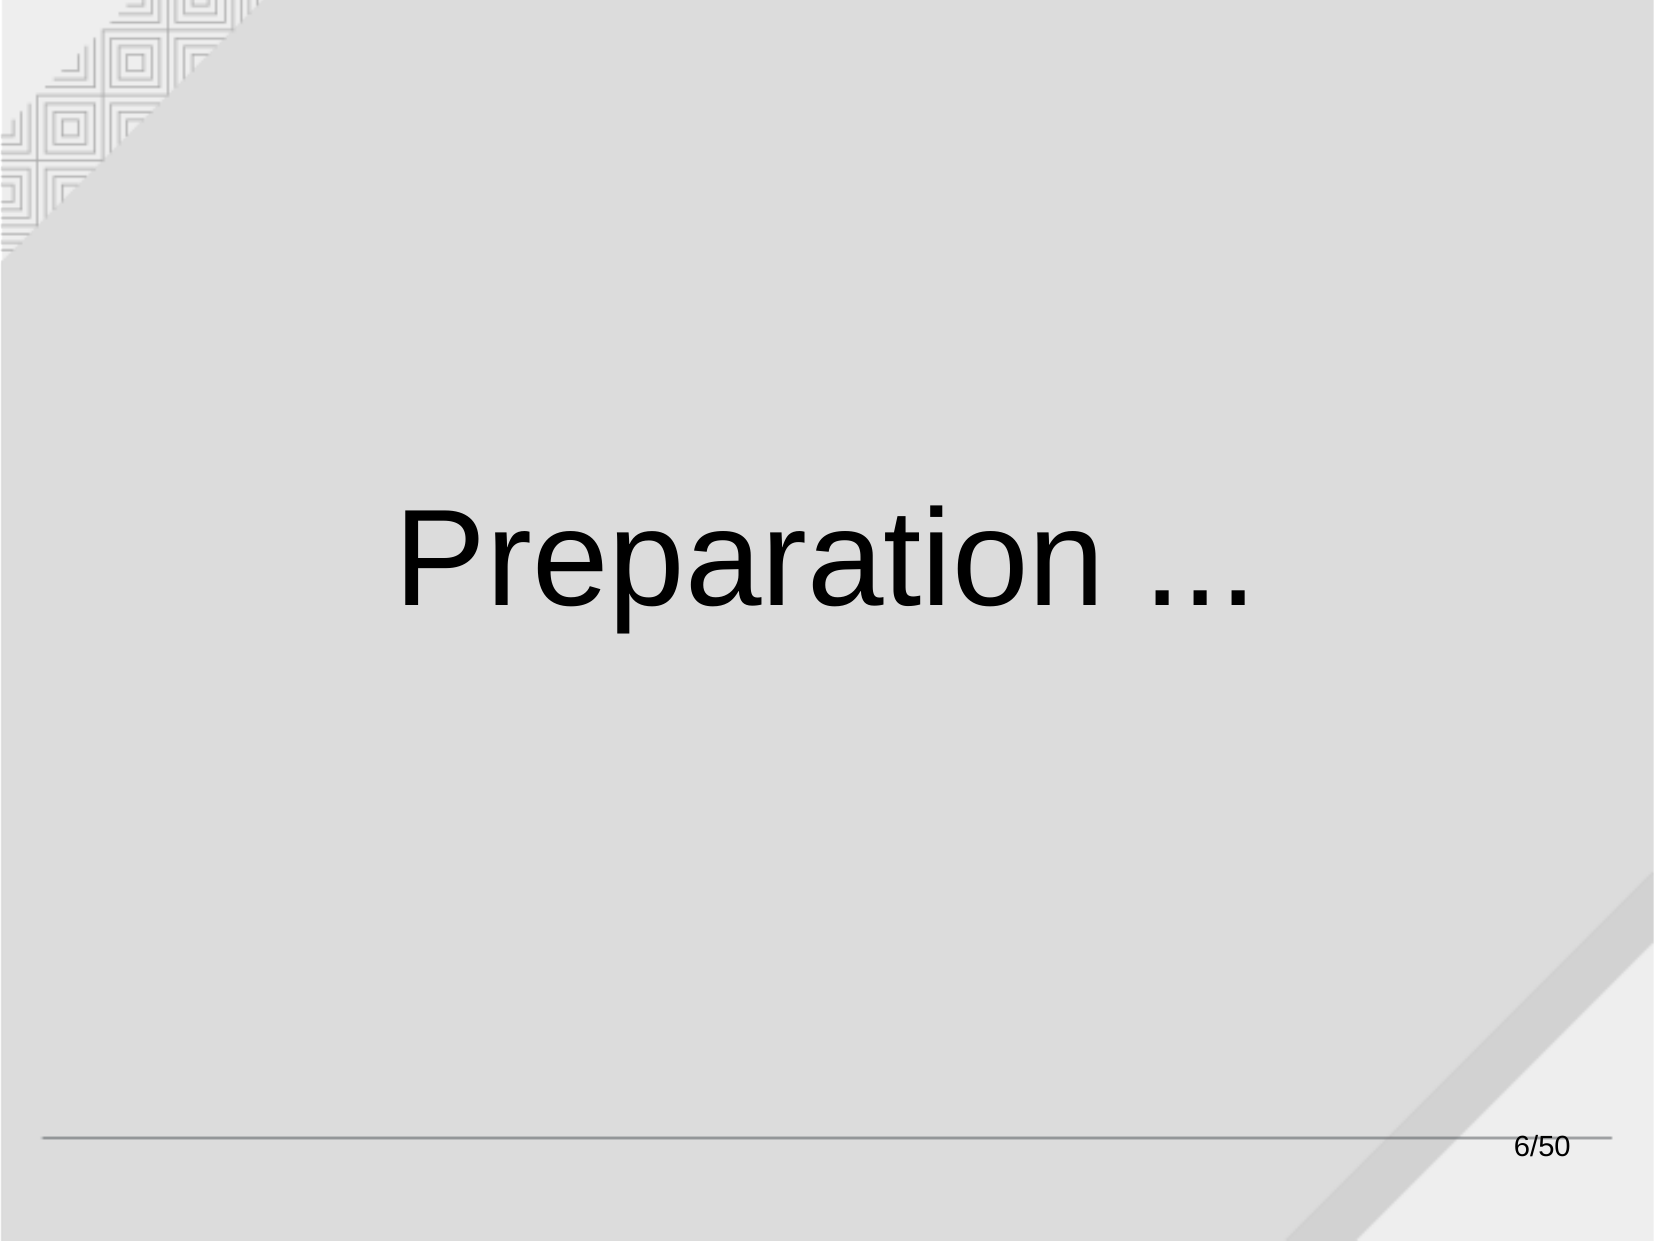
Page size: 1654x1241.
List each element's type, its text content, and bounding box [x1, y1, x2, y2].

picture [0, 0, 1654, 1241]
title Preparation ... [82, 480, 1571, 635]
